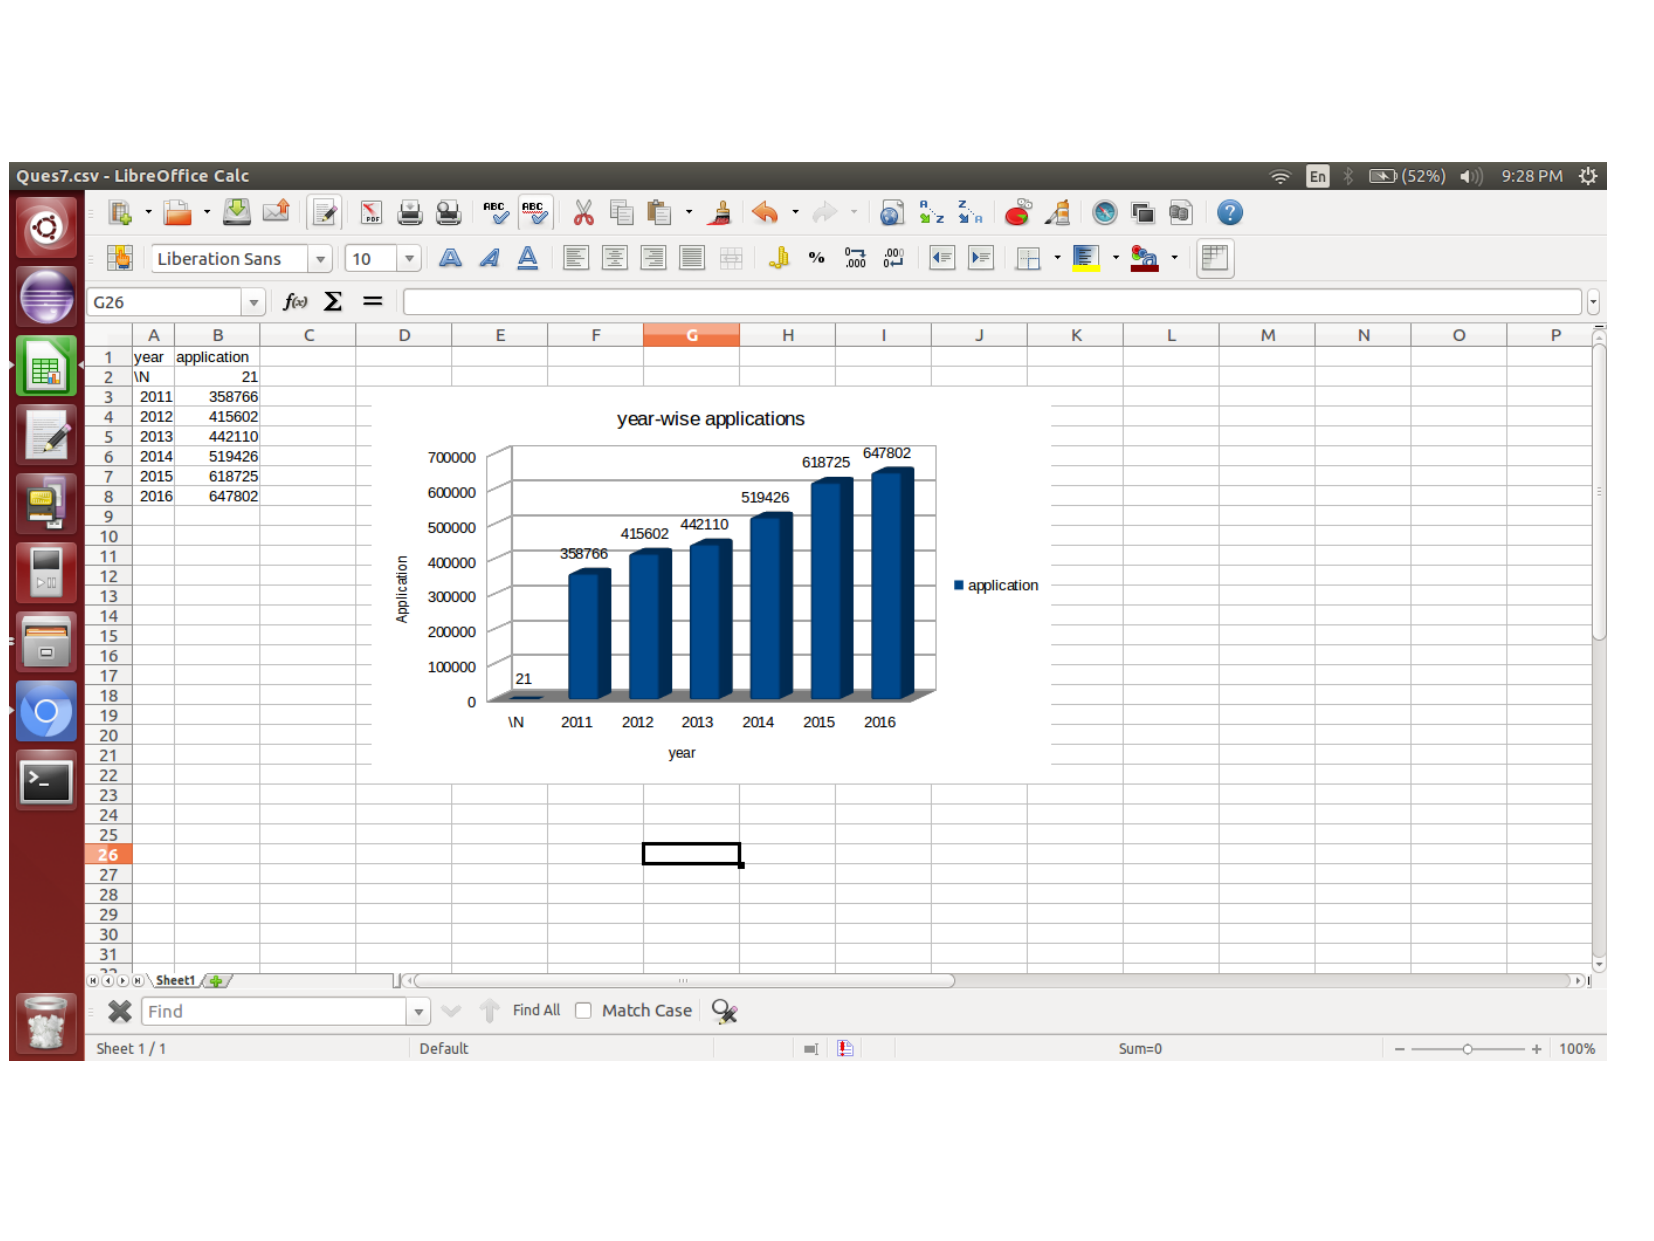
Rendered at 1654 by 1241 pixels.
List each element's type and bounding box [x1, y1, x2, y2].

picture [9, 162, 1607, 1061]
